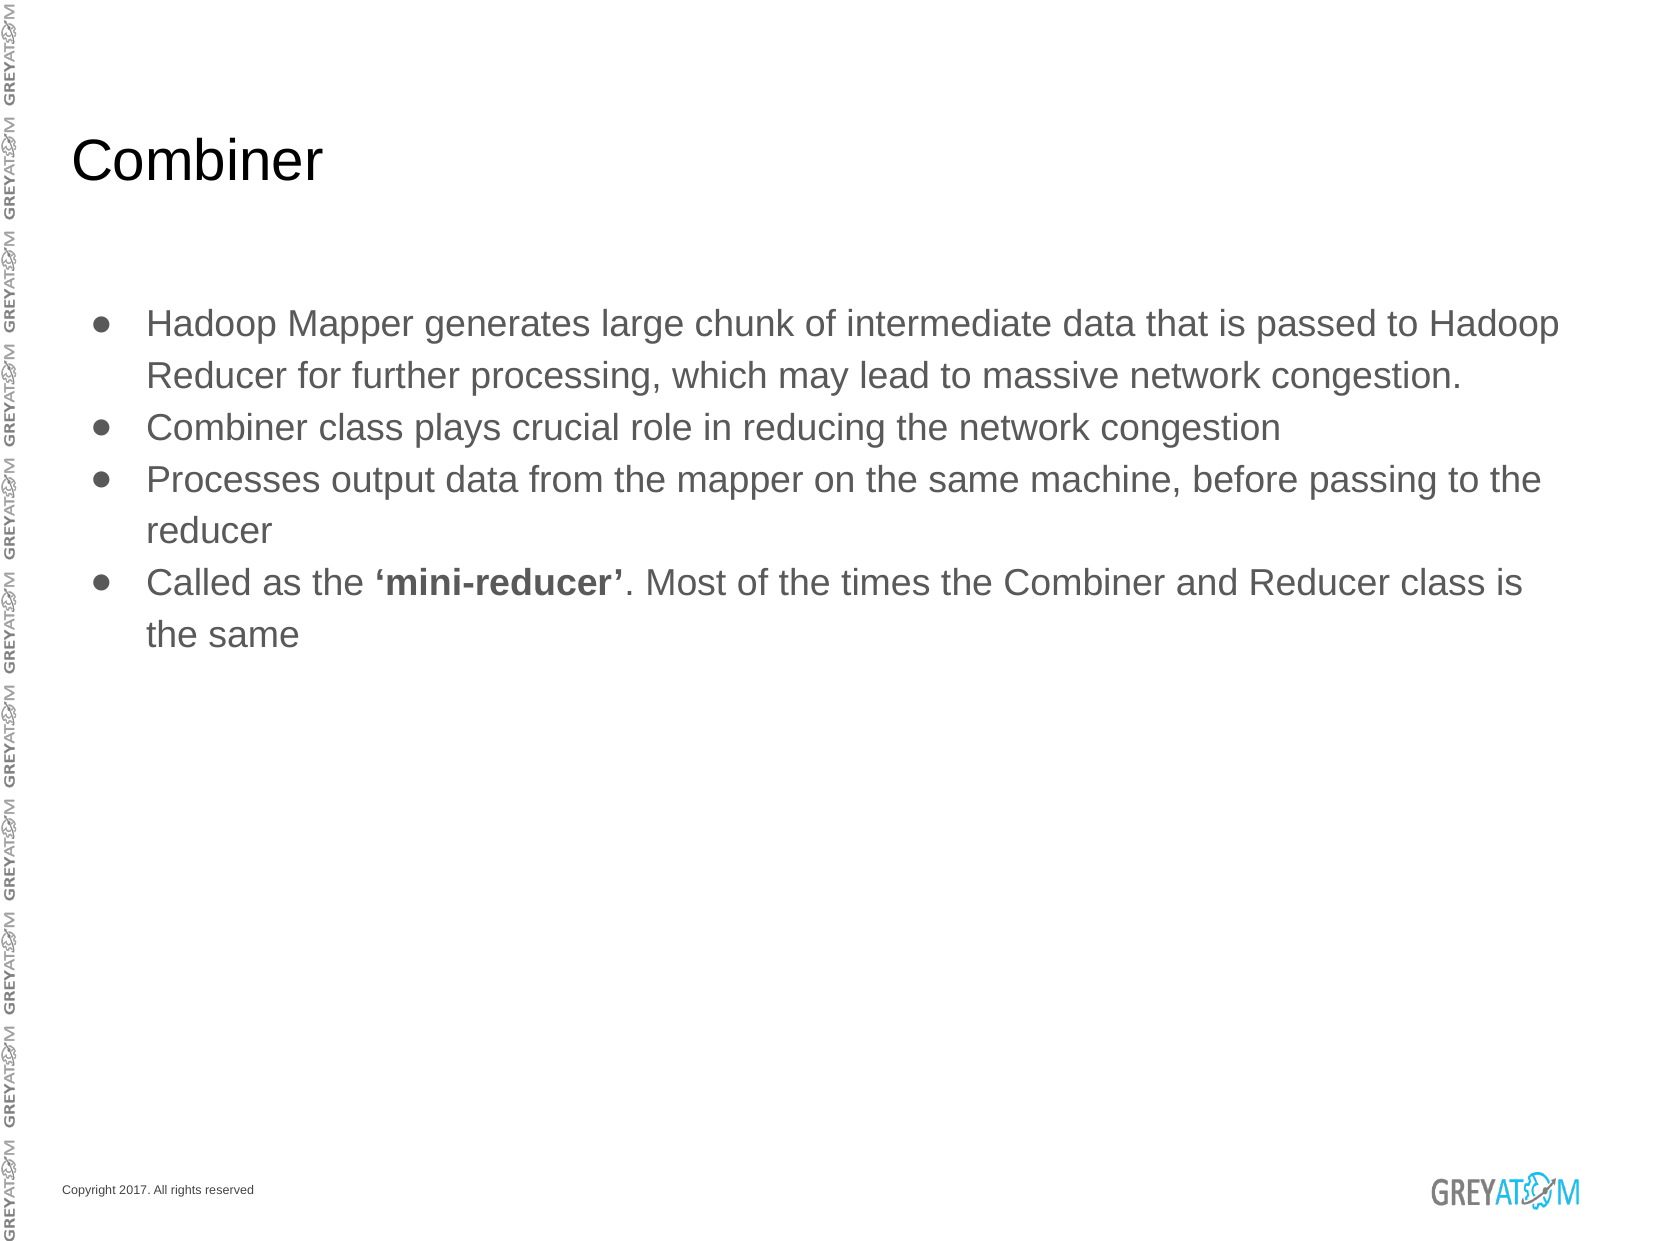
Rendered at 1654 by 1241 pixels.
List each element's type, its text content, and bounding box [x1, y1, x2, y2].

picture [1, 799, 17, 901]
text_box Hadoop Mapper generates large chunk of intermediate data that is passed to Hadoop Reducer for further processing, which may lead to massive network congestion. Combiner class plays crucial role in reducing the network congestion Processes output data from the mapper on the same machine, before passing to the reducer Called as the ‘mini-reducer’. Most of the times the Combiner and Reducer class is the same [56, 277, 1597, 1102]
picture [1, 117, 17, 220]
picture [1, 231, 17, 333]
picture [1, 4, 17, 106]
picture [1, 344, 17, 447]
picture [1, 1140, 17, 1241]
picture [1, 572, 17, 674]
picture [1, 912, 17, 1015]
picture [1, 1026, 17, 1128]
picture [1430, 1168, 1581, 1212]
picture [1, 685, 17, 788]
picture [1, 458, 17, 560]
text_box Combiner [56, 107, 1597, 245]
